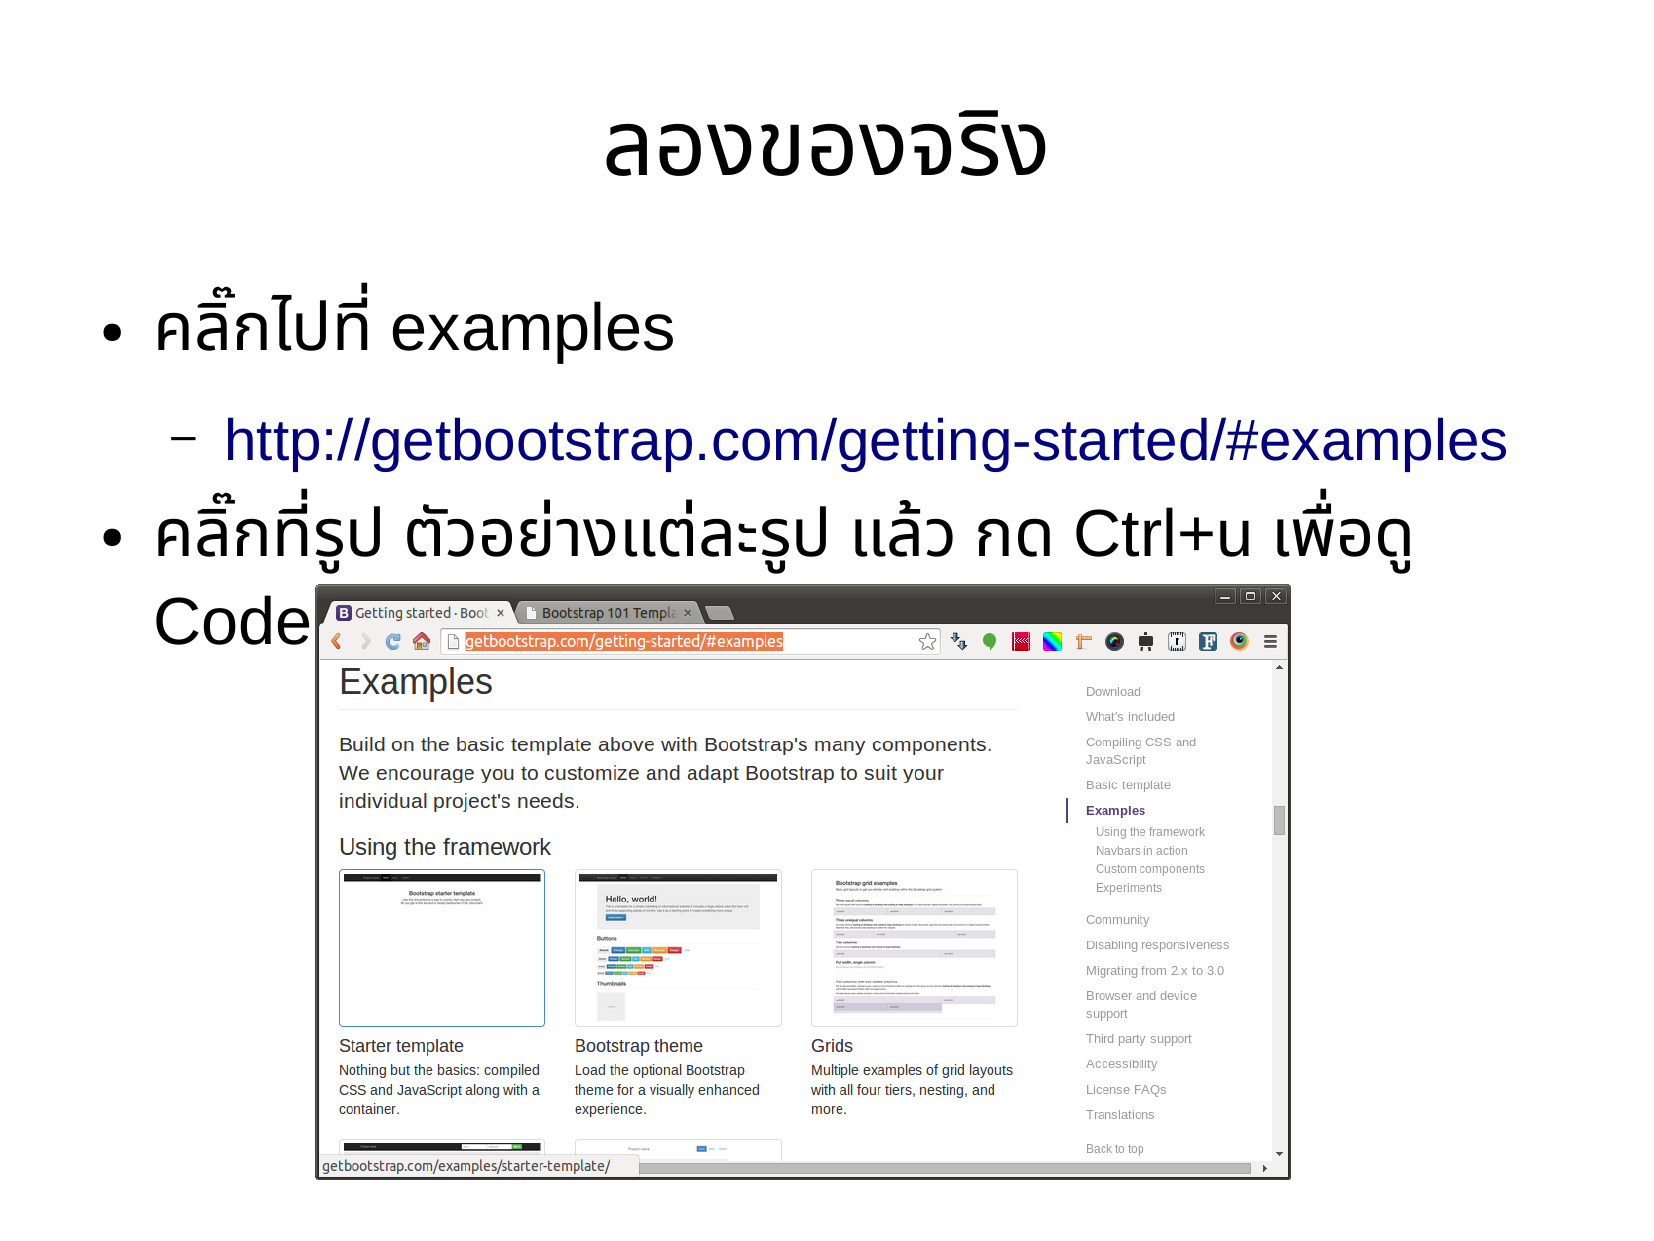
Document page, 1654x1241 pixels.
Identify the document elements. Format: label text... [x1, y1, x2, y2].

title ลองของจริง [82, 49, 1571, 257]
picture [315, 584, 1291, 1180]
list คลิ๊กไปที่ examples http://getbootstrap.com/getting-started/#examples คลิ๊กที่รูป ตัวอย่างแต่ละรูป แล้ว กด Ctrl+u เพื่อดู Code [82, 290, 1571, 1010]
